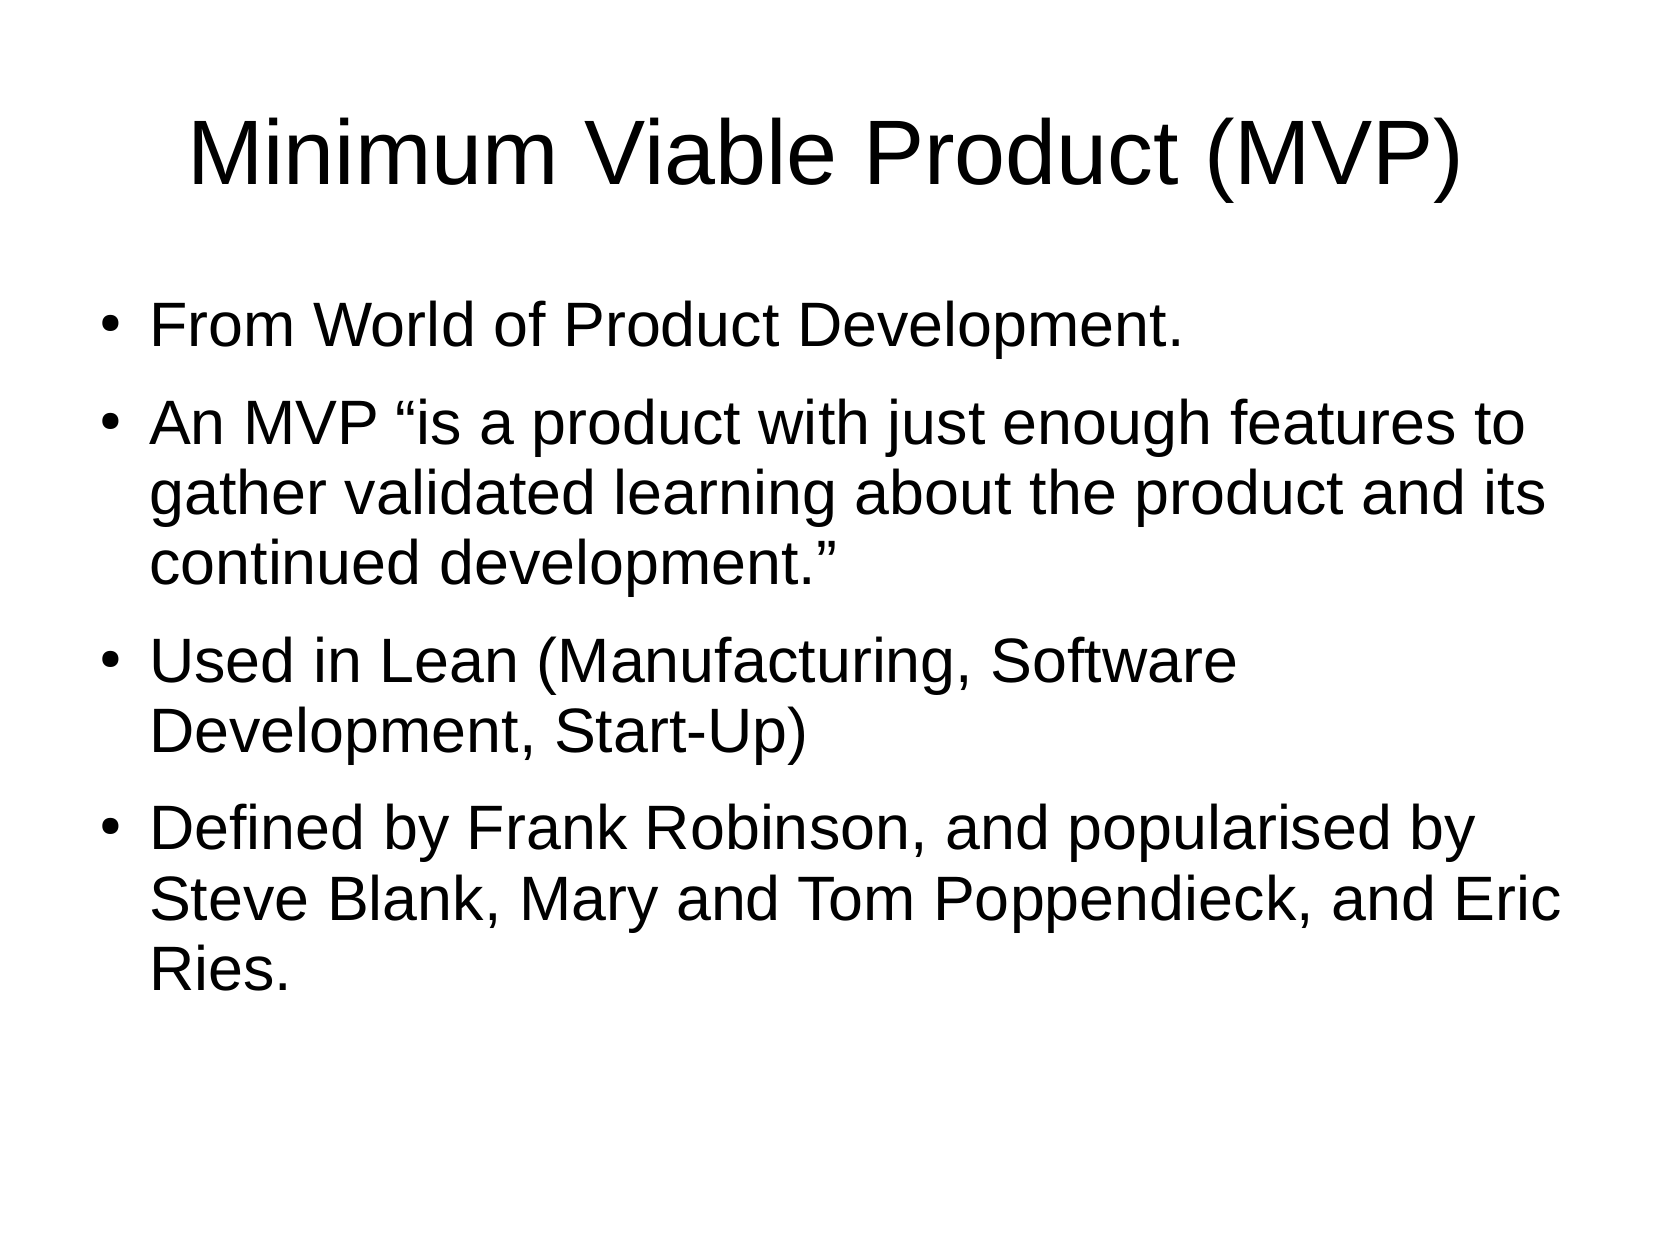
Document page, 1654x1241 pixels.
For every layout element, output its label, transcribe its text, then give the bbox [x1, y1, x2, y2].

title Minimum Viable Product (MVP) [82, 49, 1571, 257]
list From World of Product Development. An MVP “is a product with just enough features to gather validated learning about the product and its continued development.” Used in Lean (Manufacturing, Software Development, Start-Up) Defined by Frank Robinson, and popularised by Steve Blank, Mary and Tom Poppendieck, and Eric Ries. [82, 290, 1571, 1010]
